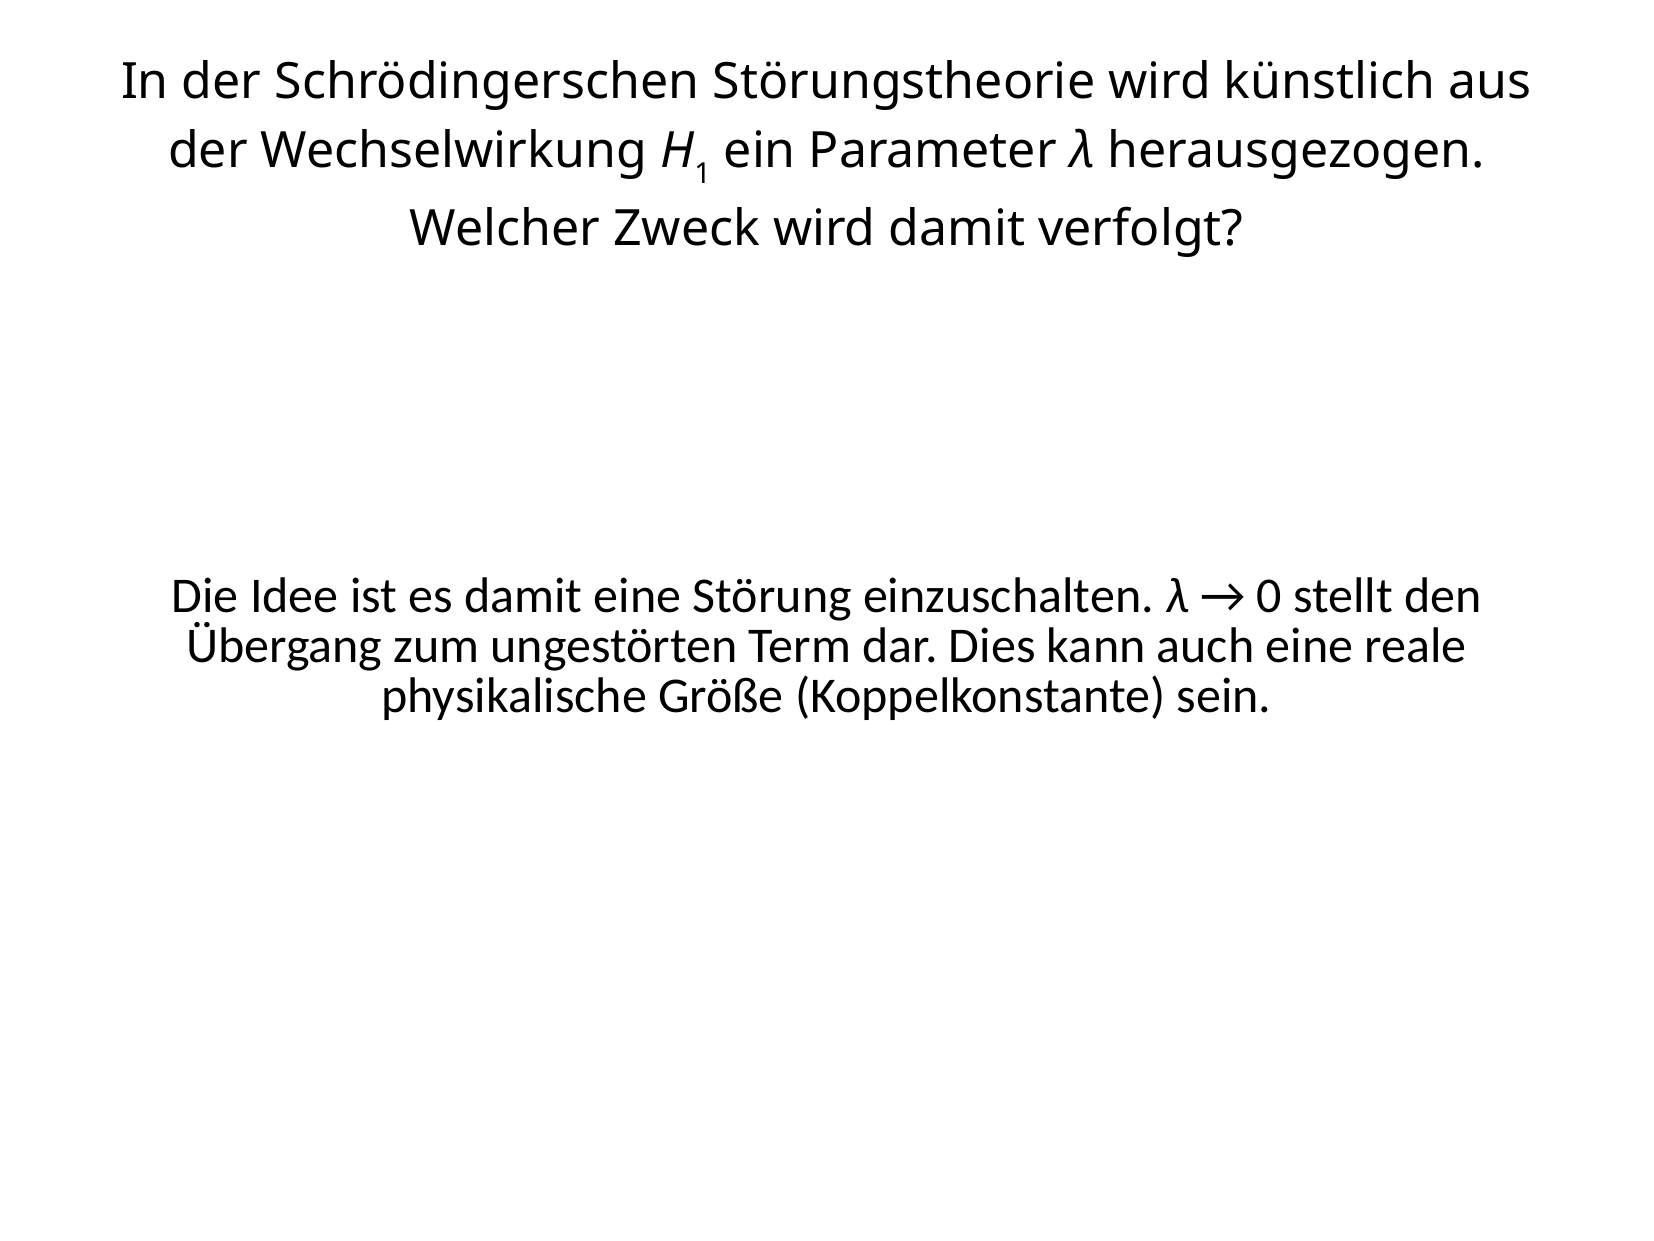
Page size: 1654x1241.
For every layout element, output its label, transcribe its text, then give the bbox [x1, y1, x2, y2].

subtitle Die Idee ist es damit eine Störung einzuschalten. λ → 0 stellt den Übergang zum ungestörten Term dar. Dies kann auch eine reale physikalische Größe (Koppelkonstante) sein. [82, 290, 1571, 1010]
title In der Schrödingerschen Störungstheorie wird künstlich aus der Wechselwirkung H1 ein Parameter λ herausgezogen. Welcher Zweck wird damit verfolgt? [82, 47, 1571, 258]
